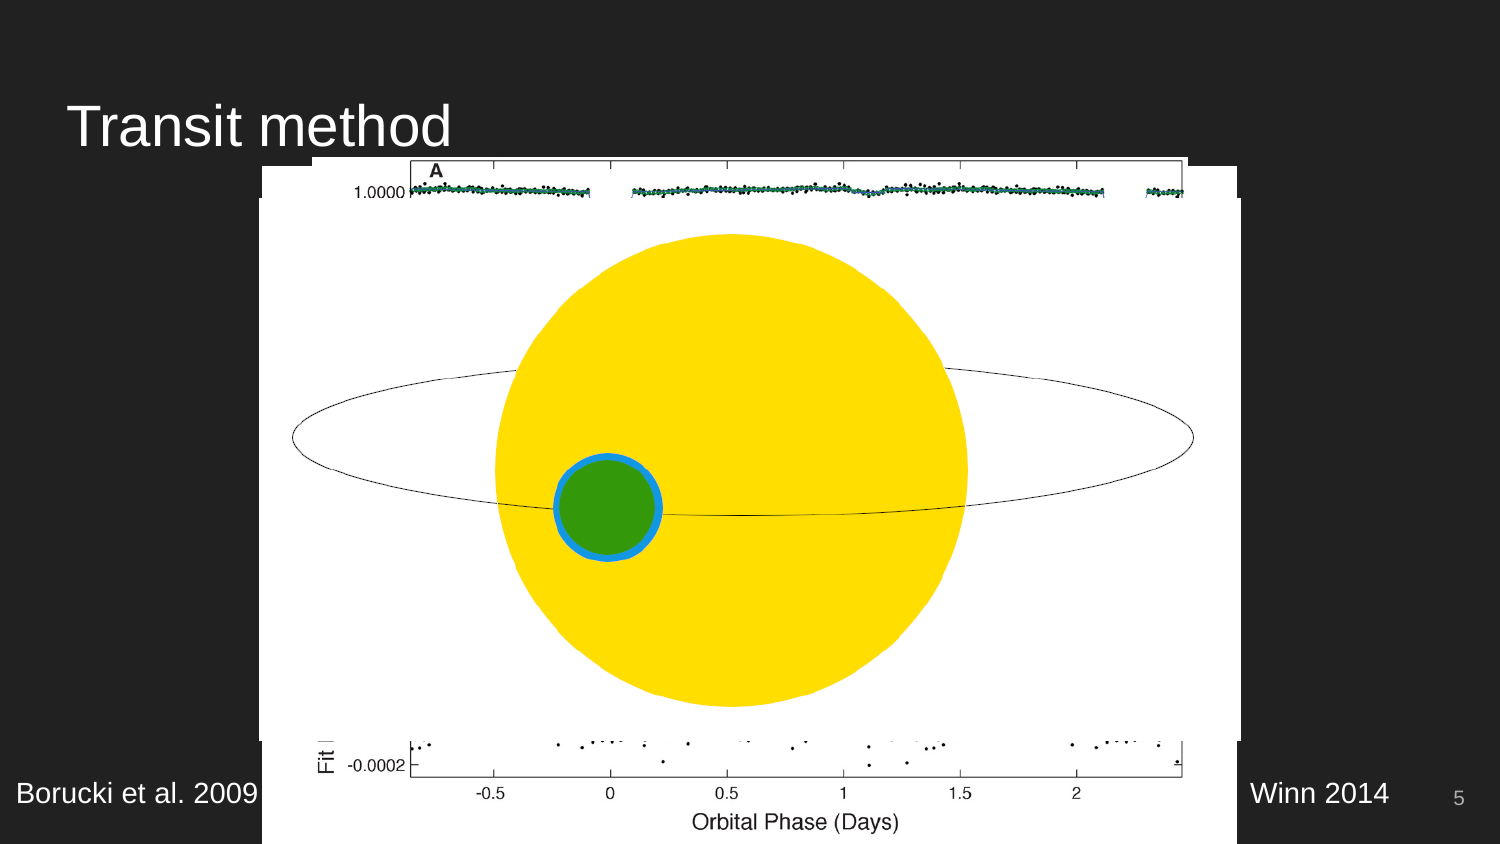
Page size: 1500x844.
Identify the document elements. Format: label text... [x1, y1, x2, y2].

title Transit method [51, 72, 1449, 167]
text_box Borucki et al. 2009 [0, 758, 281, 809]
slide_number <number> [1389, 764, 1480, 830]
text_box Winn 2014 [1235, 758, 1476, 809]
picture [259, 157, 1241, 844]
